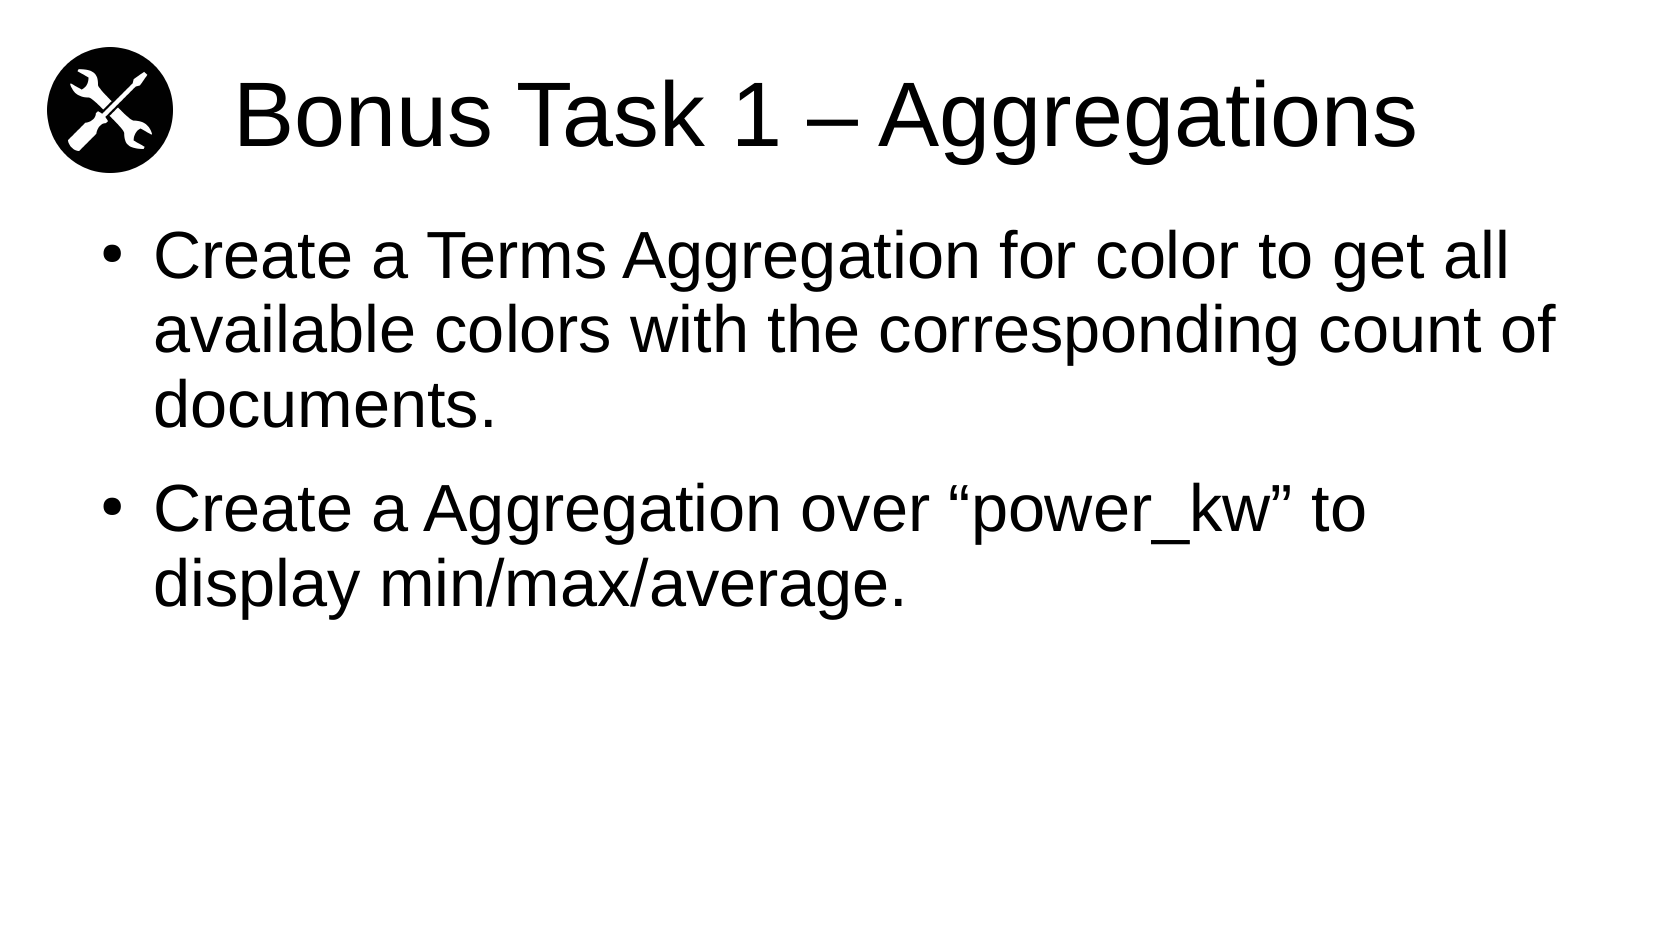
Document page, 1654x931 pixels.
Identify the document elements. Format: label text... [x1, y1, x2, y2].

picture [47, 47, 173, 173]
list Create a Terms Aggregation for color to get all available colors with the corresponding count of documents. Create a Aggregation over “power_kw” to display min/max/average. [82, 217, 1571, 758]
title Bonus Task 1 – Aggregations [82, 37, 1571, 193]
